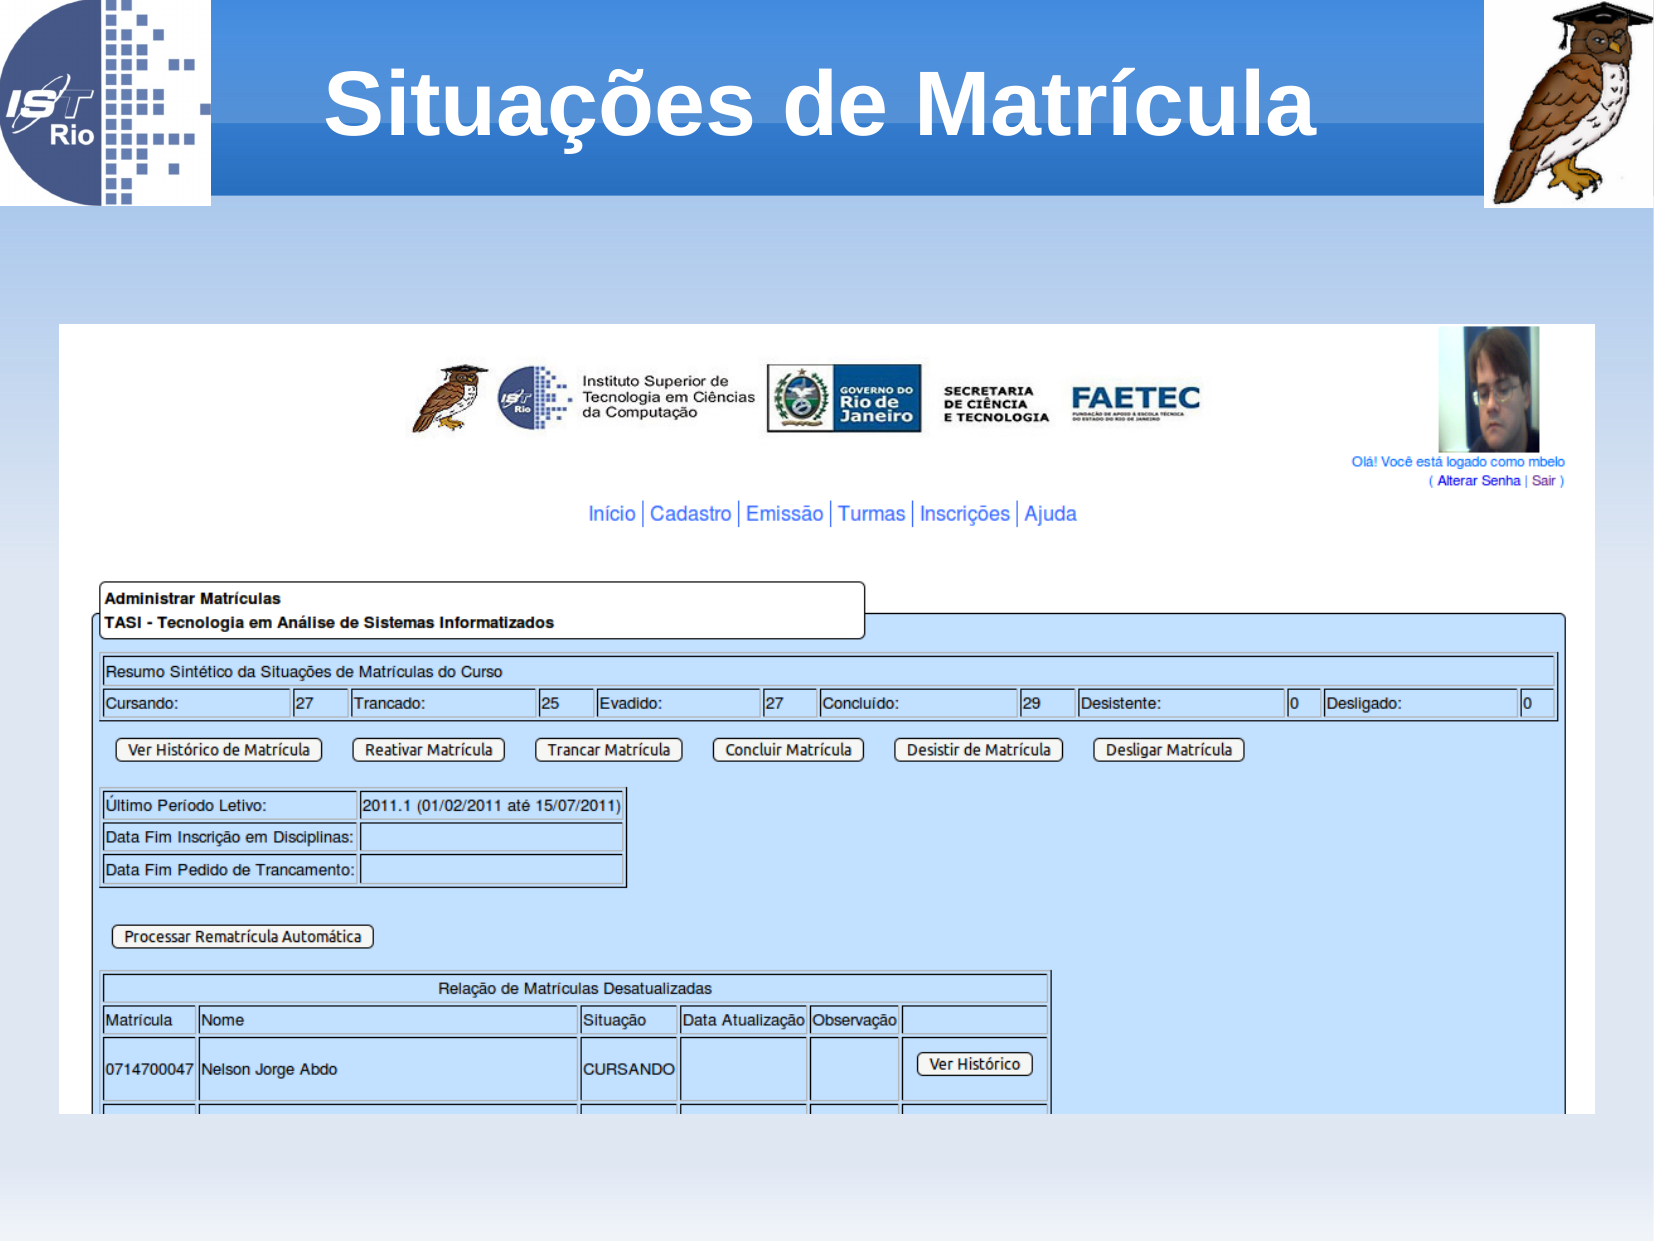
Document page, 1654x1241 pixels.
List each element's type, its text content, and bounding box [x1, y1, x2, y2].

picture [0, 0, 1654, 1241]
title Situações de Matrícula [76, 7, 1565, 200]
